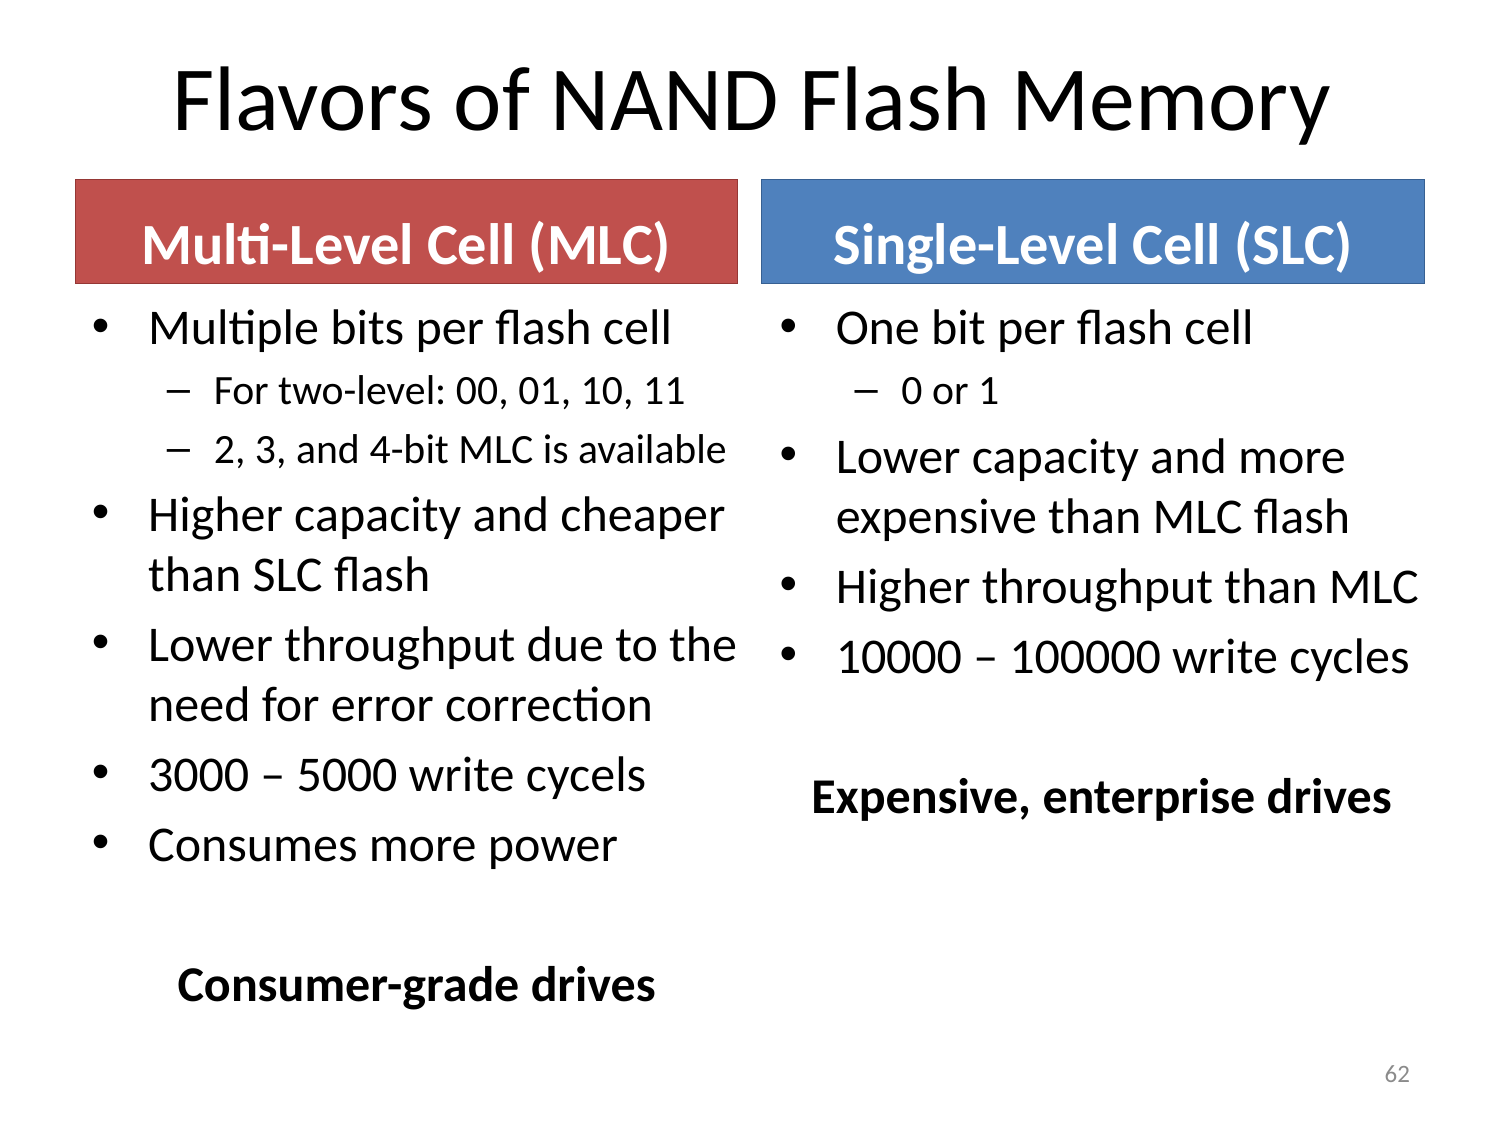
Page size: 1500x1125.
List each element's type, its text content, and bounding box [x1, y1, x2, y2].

slide_number <number> [1074, 1042, 1425, 1103]
list Multiple bits per flash cell For two-level: 00, 01, 10, 11 2, 3, and 4-bit MLC is available Higher capacity and cheaper than SLC flash Lower throughput due to the need for error correction 3000 – 5000 write cycels Consumes more power Consumer-grade drives [76, 287, 757, 1056]
title Flavors of NAND Flash Memory [77, 0, 1428, 188]
list Single-Level Cell (SLC) [761, 179, 1425, 284]
list One bit per flash cell 0 or 1 Lower capacity and more expensive than MLC flash Higher throughput than MLC 10000 – 100000 write cycles Expensive, enterprise drives [764, 287, 1440, 1021]
list Multi-Level Cell (MLC) [75, 179, 738, 284]
